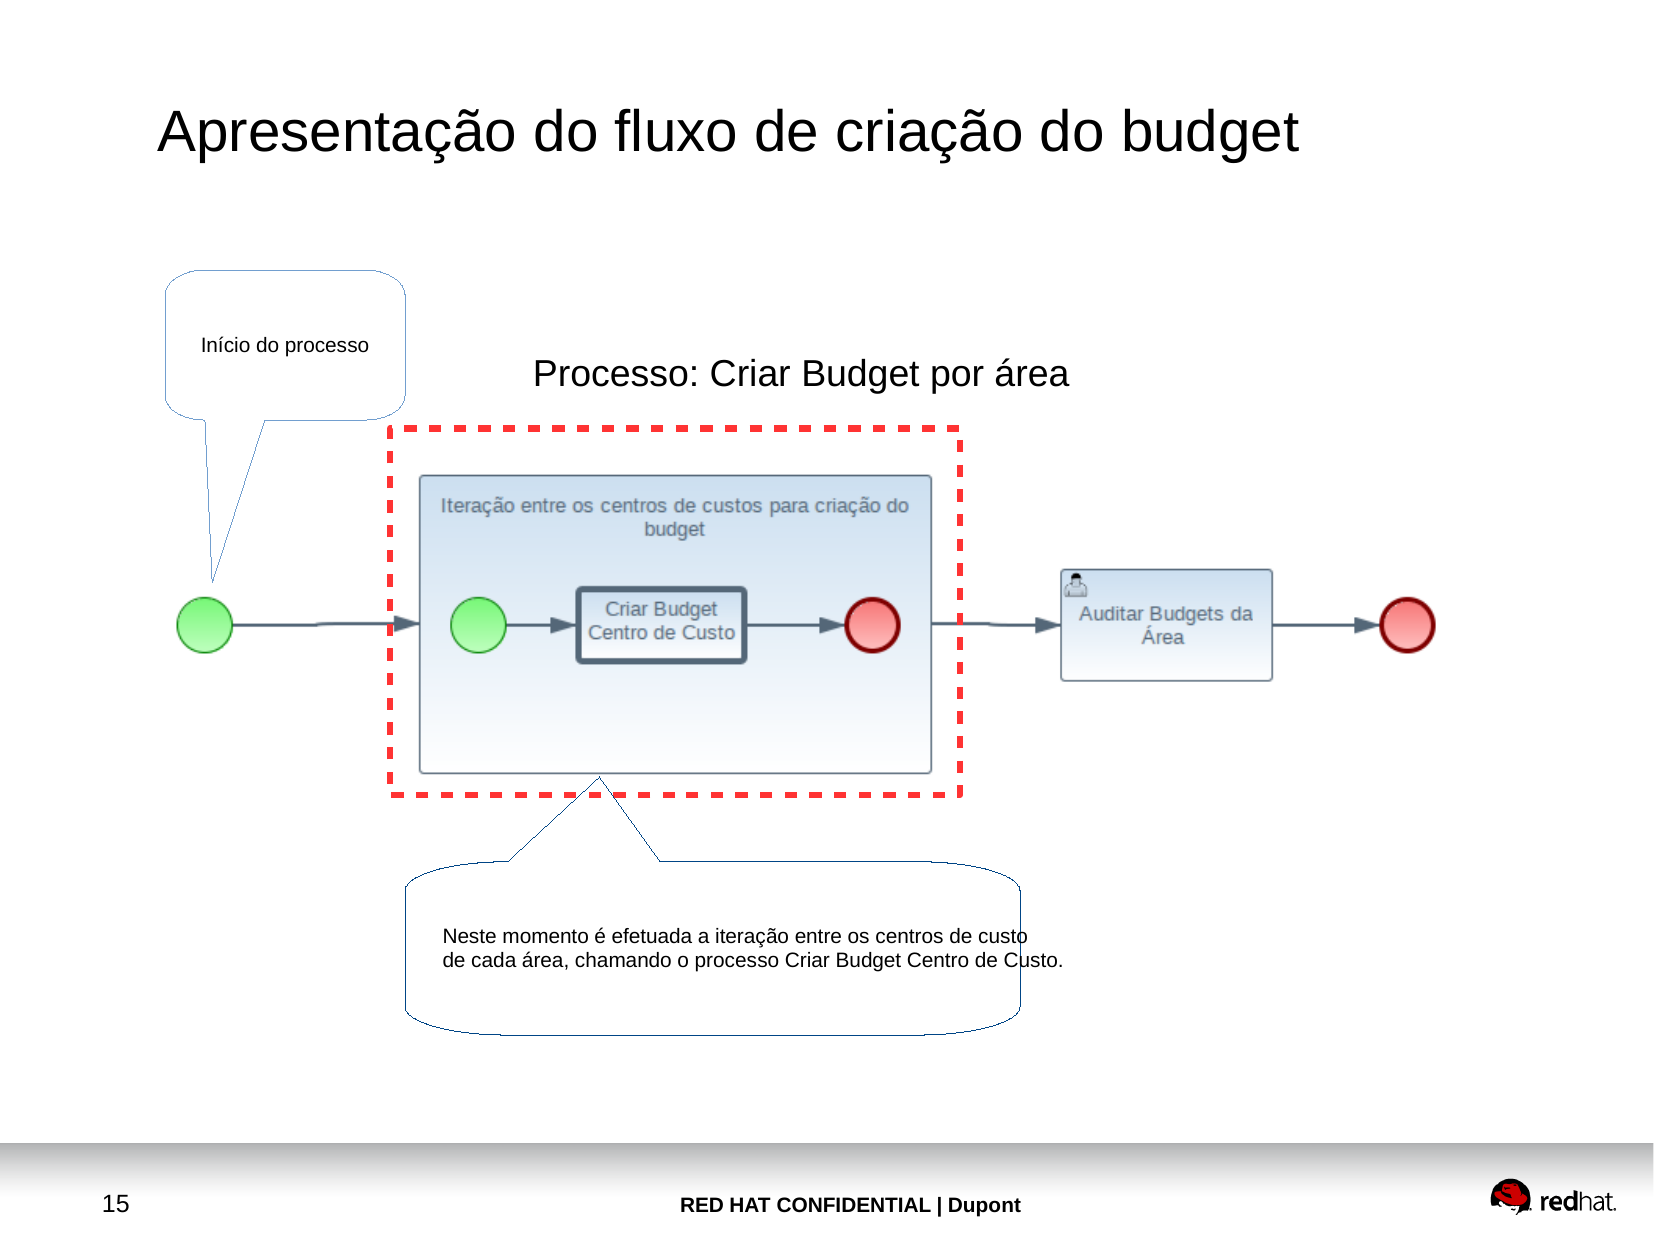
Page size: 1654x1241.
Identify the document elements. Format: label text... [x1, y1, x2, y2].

picture [144, 428, 1511, 812]
text_box Processo: Criar Budget por área [518, 345, 1096, 402]
text_box Início do processo [165, 270, 406, 583]
text_box Apresentação do fluxo de criação do budget [82, 37, 1571, 226]
text_box Neste momento é efetuada a iteração entre os centros de custo de cada área, chamando o processo Criar Budget Centro de Custo. [405, 776, 1021, 1036]
picture [0, 1143, 1654, 1241]
